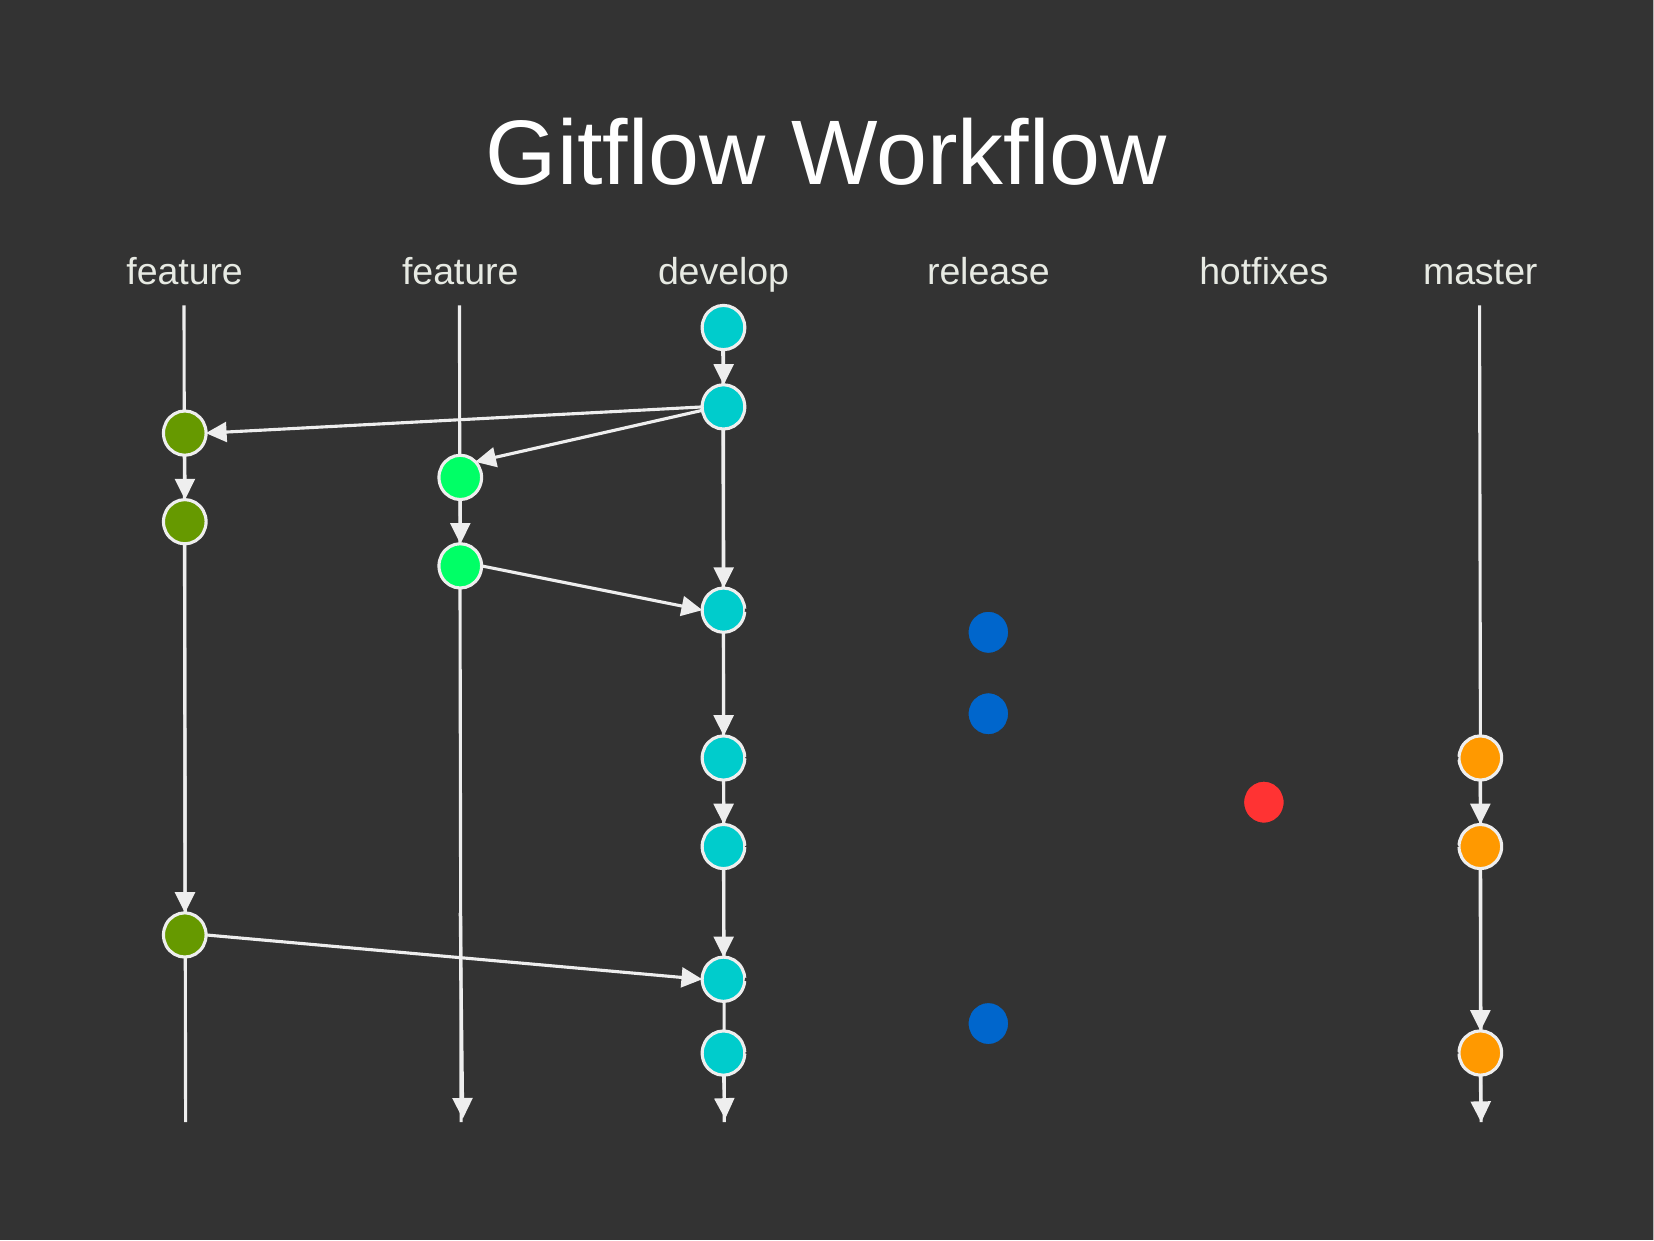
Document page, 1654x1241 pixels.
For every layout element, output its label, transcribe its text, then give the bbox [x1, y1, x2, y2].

text_box [702, 588, 745, 632]
text_box [702, 305, 745, 350]
text_box release [880, 231, 1097, 306]
text_box [163, 499, 207, 544]
text_box [163, 912, 206, 958]
text_box [967, 1001, 1010, 1046]
text_box [1459, 824, 1502, 869]
text_box develop [615, 231, 832, 306]
text_box feature [76, 231, 293, 306]
text_box [702, 1030, 745, 1075]
text_box [438, 543, 482, 589]
title Gitflow Workflow [82, 49, 1571, 257]
text_box [1459, 1030, 1502, 1075]
text_box [1242, 780, 1286, 825]
text_box [438, 455, 482, 500]
text_box [1459, 735, 1502, 780]
text_box [967, 610, 1010, 655]
text_box [702, 384, 745, 429]
text_box [702, 957, 745, 1002]
text_box [702, 824, 745, 869]
text_box master [1372, 231, 1589, 306]
text_box [967, 691, 1010, 736]
text_box feature [352, 231, 569, 306]
text_box hotfixes [1155, 231, 1372, 306]
text_box [163, 410, 207, 456]
text_box [702, 735, 745, 780]
